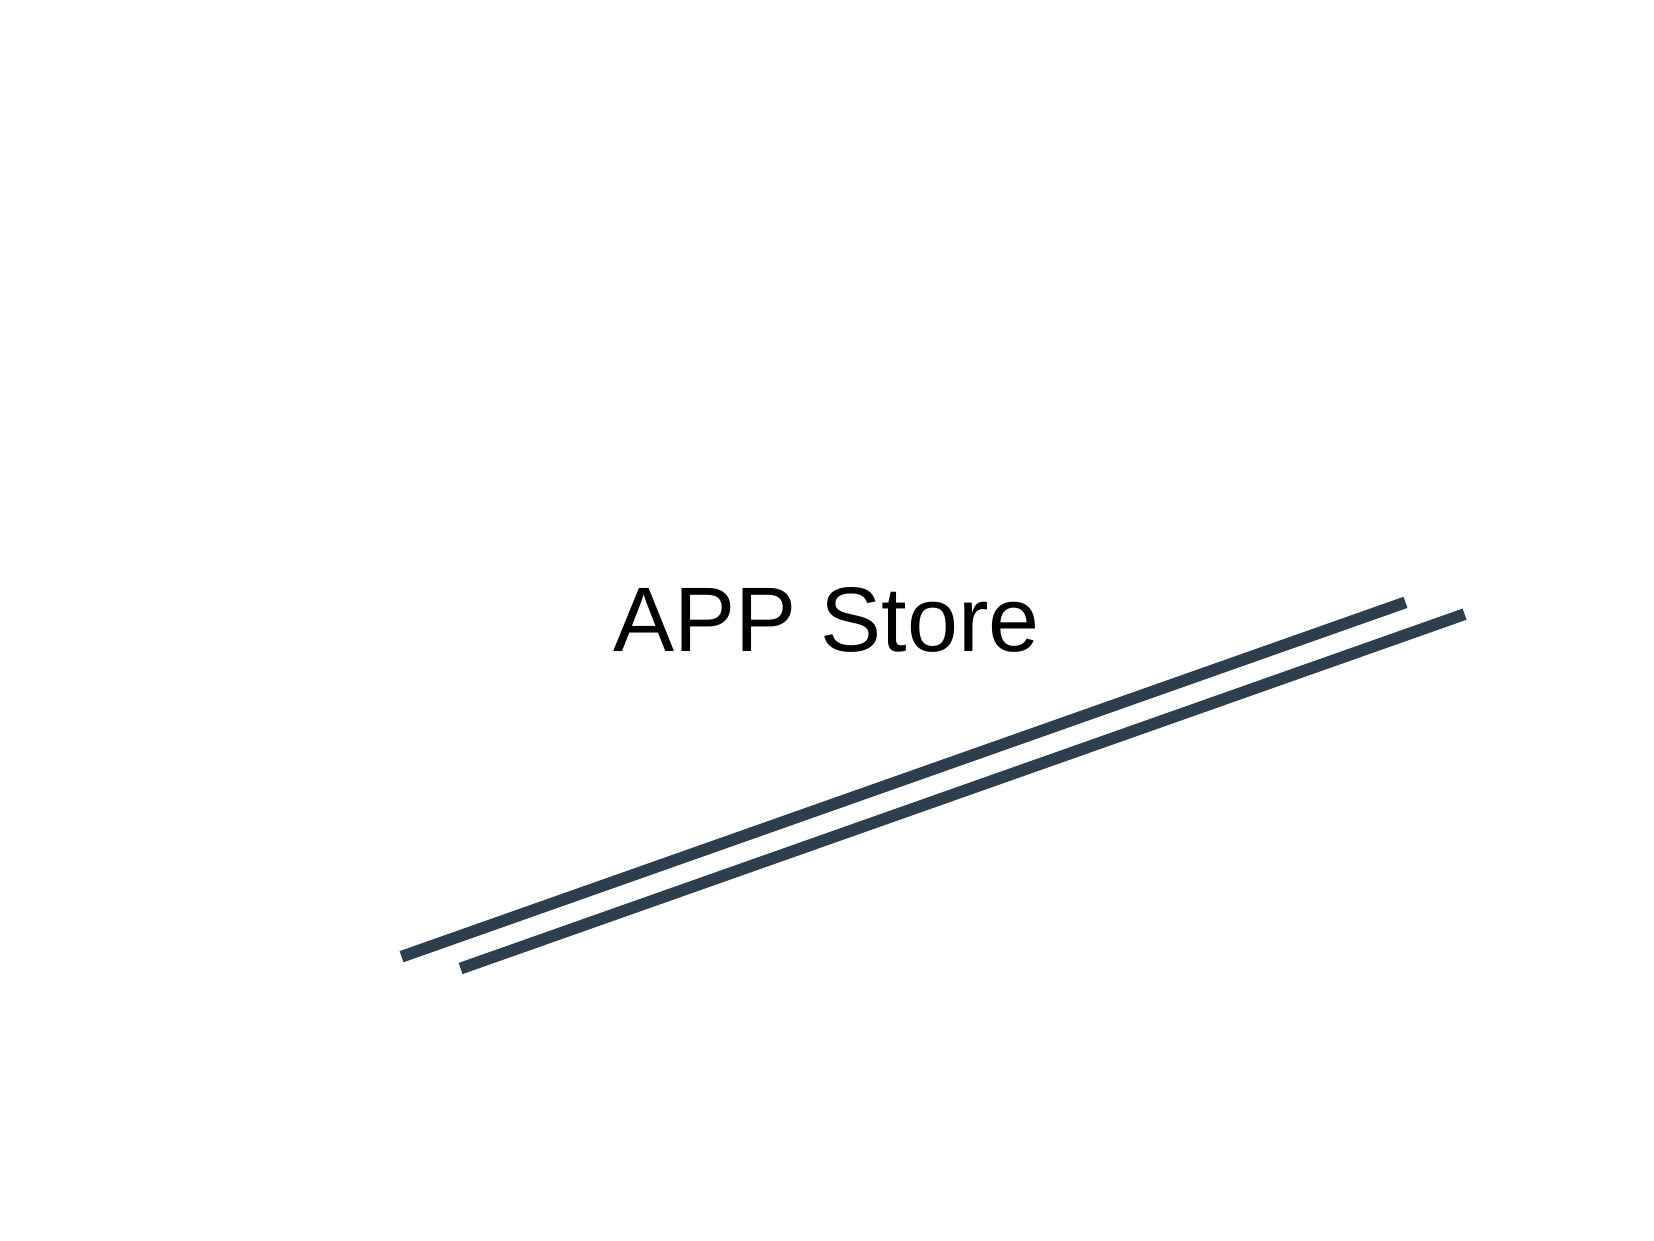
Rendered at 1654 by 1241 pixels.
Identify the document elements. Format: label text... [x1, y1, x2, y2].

title APP Store [82, 516, 1571, 724]
